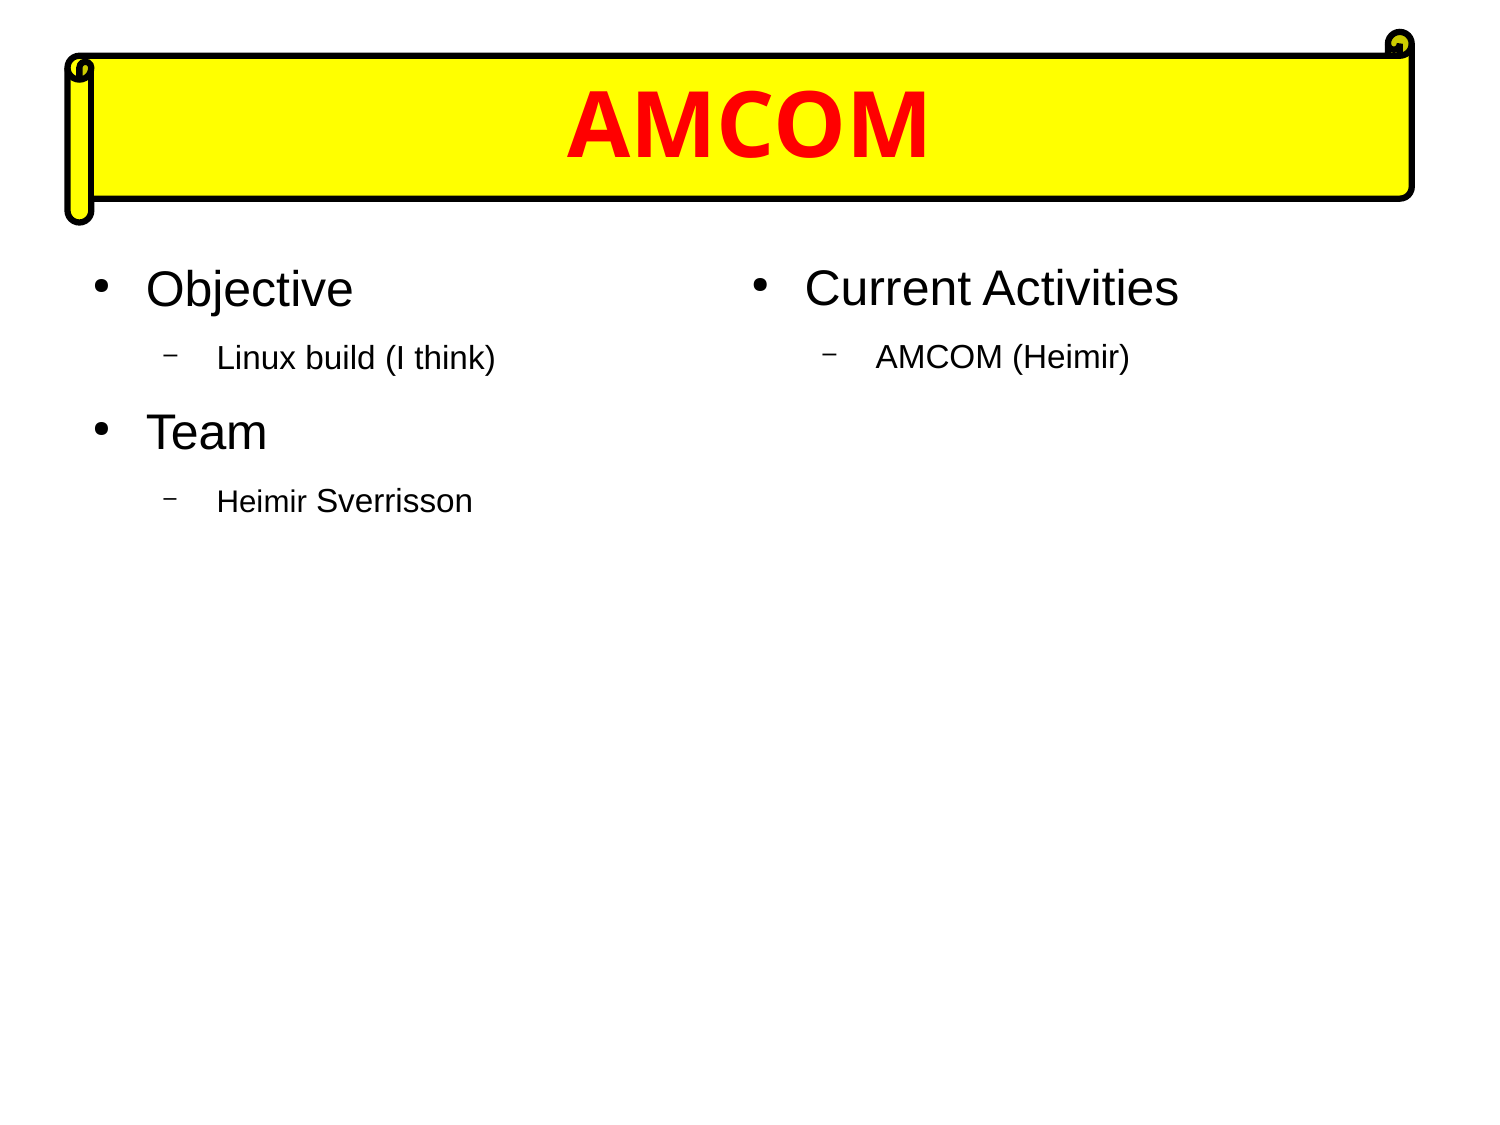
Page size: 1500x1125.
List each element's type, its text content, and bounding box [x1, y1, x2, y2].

list Current Activities AMCOM (Heimir) [733, 262, 1393, 915]
text_box [67, 184, 1412, 223]
list Objective Linux build (I think) Team Heimir Sverrisson [75, 263, 734, 916]
text_box [72, 31, 1412, 58]
text_box AMCOM [0, 58, 1500, 184]
